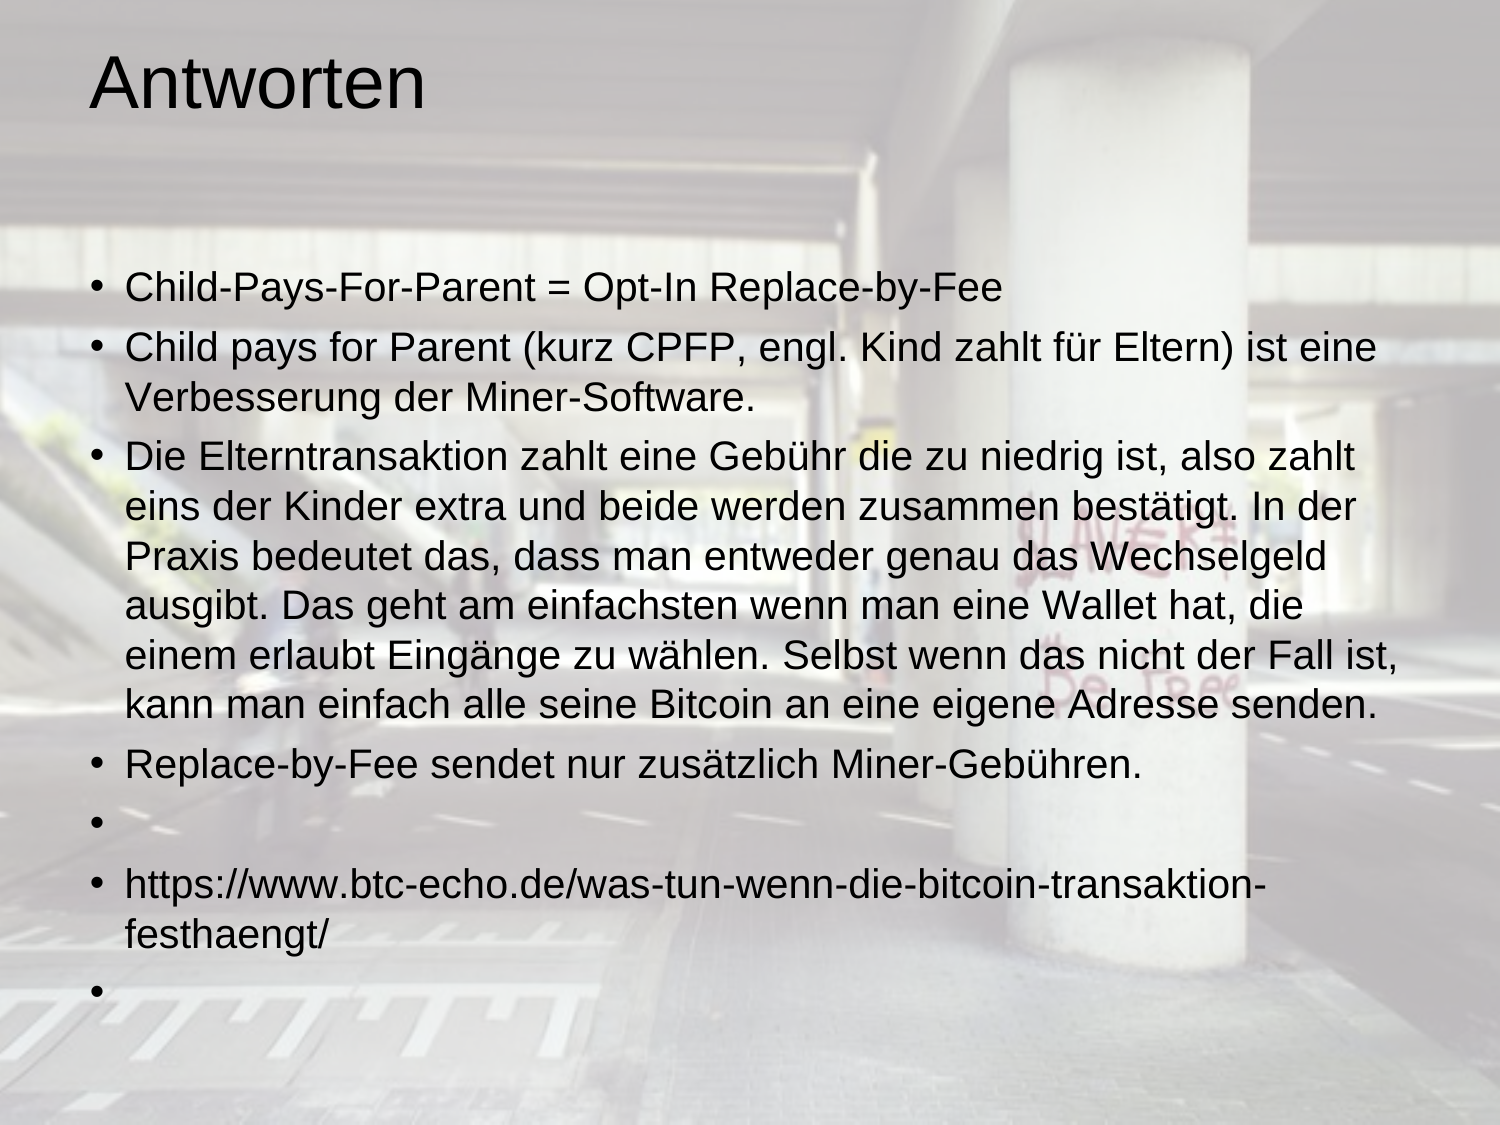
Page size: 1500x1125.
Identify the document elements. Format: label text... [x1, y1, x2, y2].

list Child-Pays-For-Parent = Opt-In Replace-by-Fee Child pays for Parent (kurz CPFP, engl. Kind zahlt für Eltern) ist eine Verbesserung der Miner-Software. Die Elterntransaktion zahlt eine Gebühr die zu niedrig ist, also zahlt eins der Kinder extra und beide werden zusammen bestätigt. In der Praxis bedeutet das, dass man entweder genau das Wechselgeld ausgibt. Das geht am einfachsten wenn man eine Wallet hat, die einem erlaubt Eingänge zu wählen. Selbst wenn das nicht der Fall ist, kann man einfach alle seine Bitcoin an eine eigene Adresse senden. Replace-by-Fee sendet nur zusätzlich Miner-Gebühren. https://www.btc-echo.de/was-tun-wenn-die-bitcoin-transaktion-festhaengt/ [75, 192, 1426, 1006]
title Antworten [75, 26, 1426, 132]
